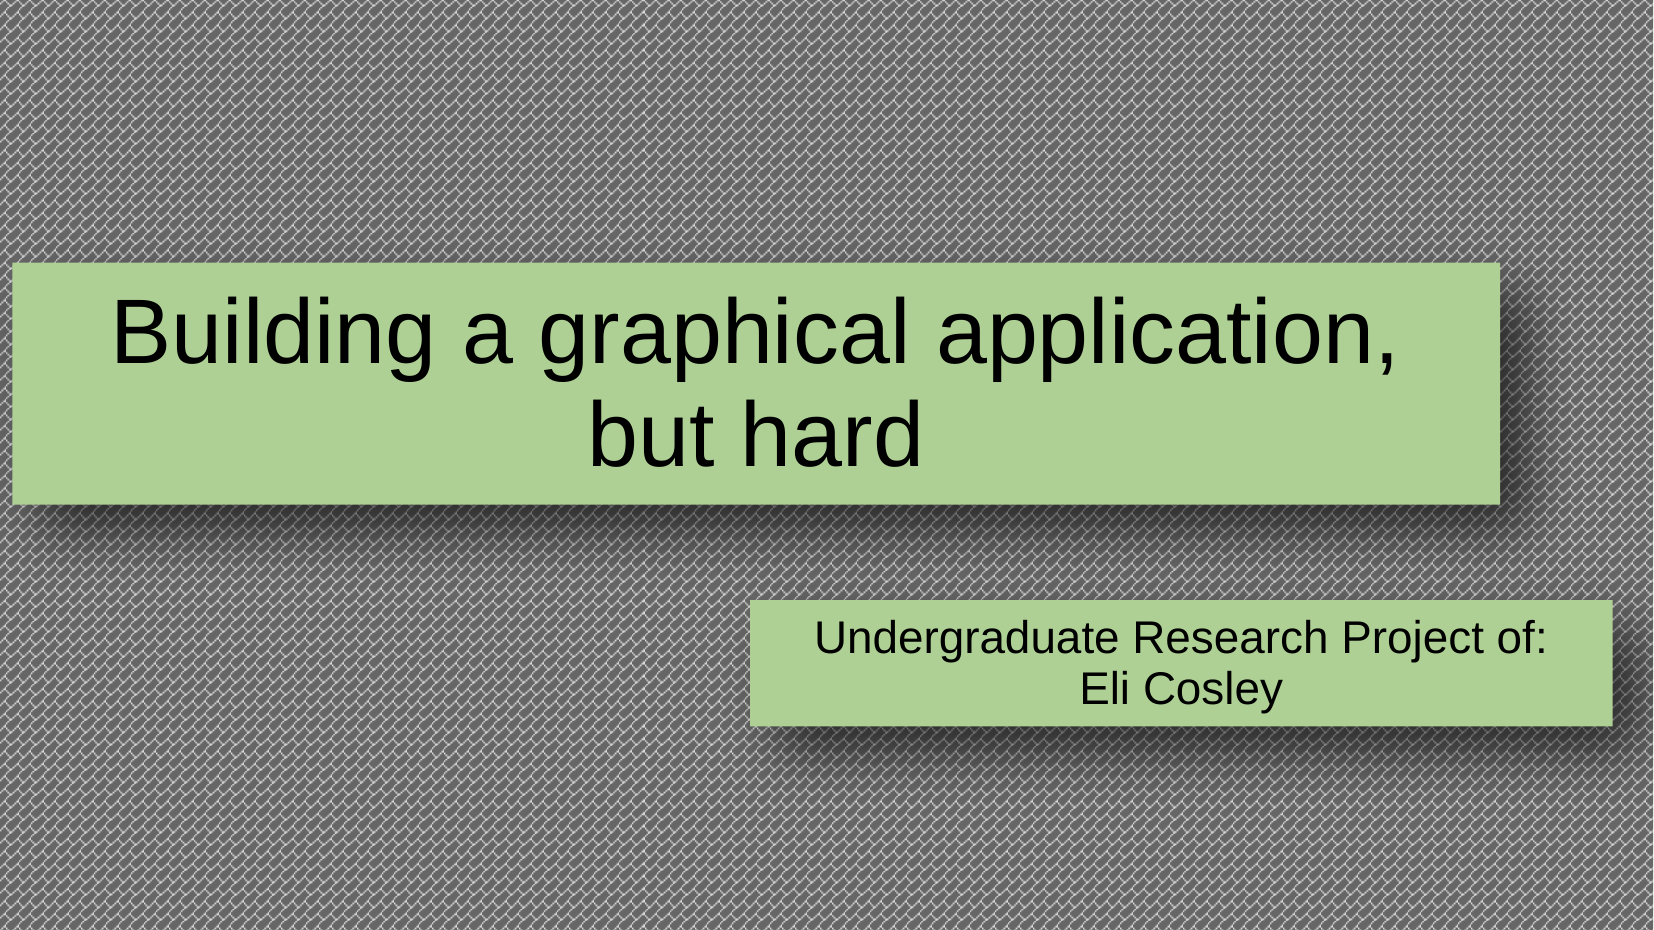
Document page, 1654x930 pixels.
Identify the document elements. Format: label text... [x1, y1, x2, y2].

title Building a graphical application, but hard [12, 262, 1501, 505]
title Undergraduate Research Project of: Eli Cosley [750, 600, 1613, 727]
picture [0, 0, 1654, 930]
